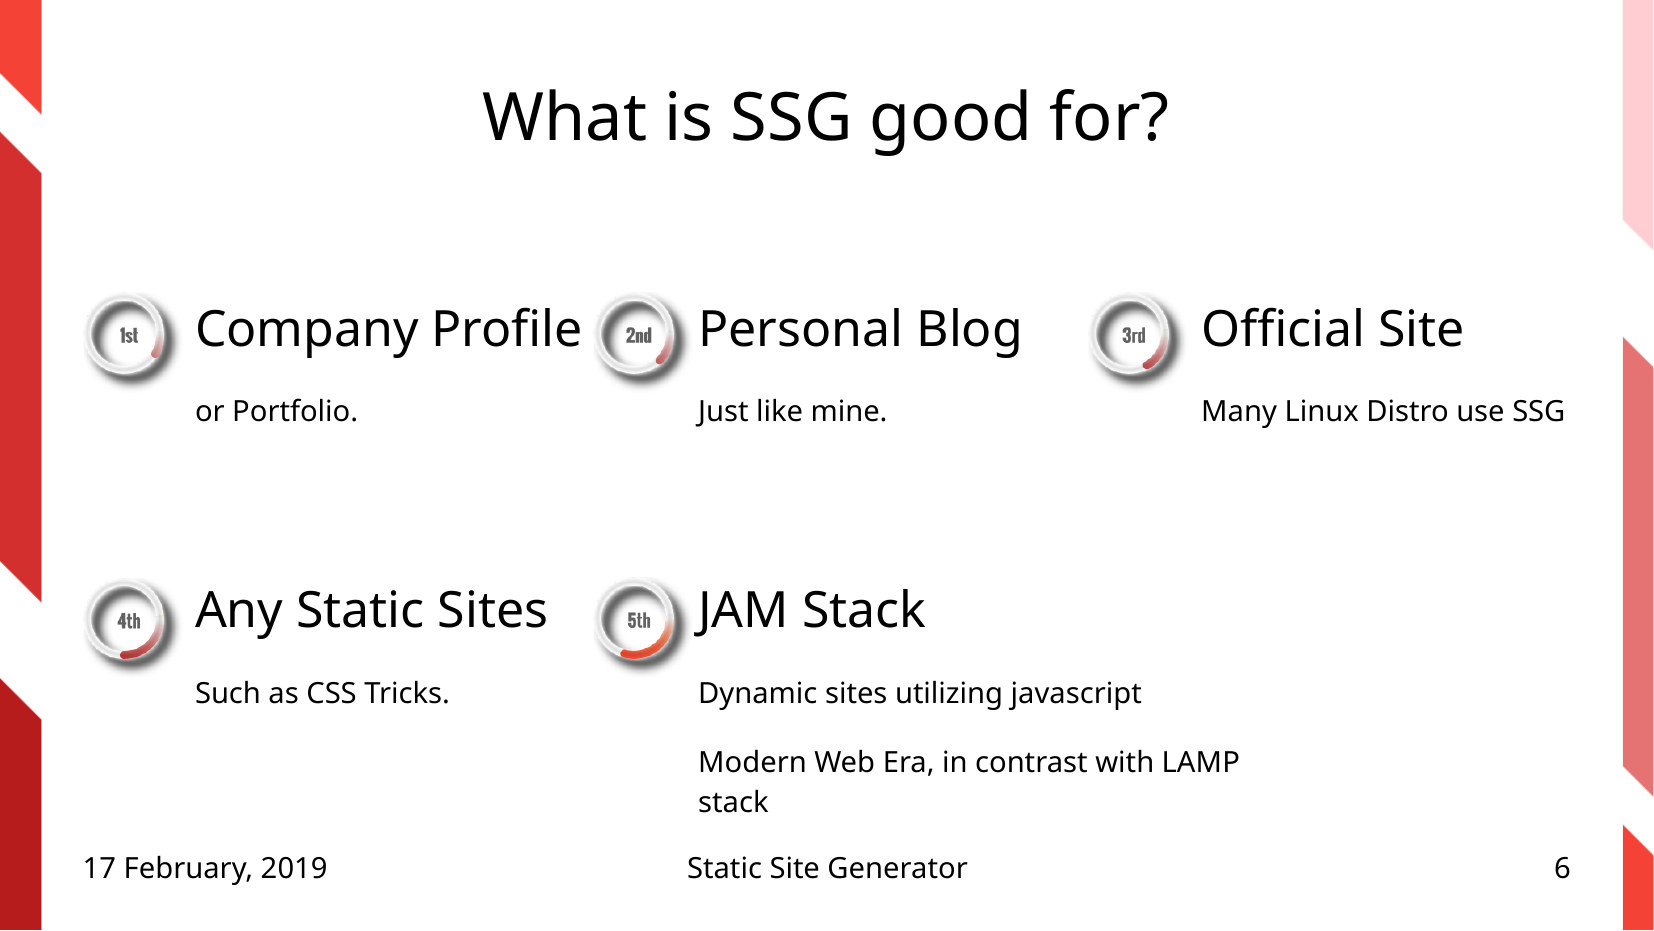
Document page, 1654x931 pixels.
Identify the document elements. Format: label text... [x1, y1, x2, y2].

list Any Static Sites Such as CSS Tricks. [195, 574, 675, 832]
list Official Site Many Linux Distro use SSG [1201, 292, 1654, 550]
list Company Profile or Portfolio. [195, 292, 675, 550]
picture [0, 0, 1654, 930]
list Personal Blog Just like mine. [698, 292, 1178, 550]
list JAM Stack Dynamic sites utilizing javascript Modern Web Era, in contrast with LAMP stack [698, 574, 1276, 832]
title What is SSG good for? [82, 37, 1571, 193]
